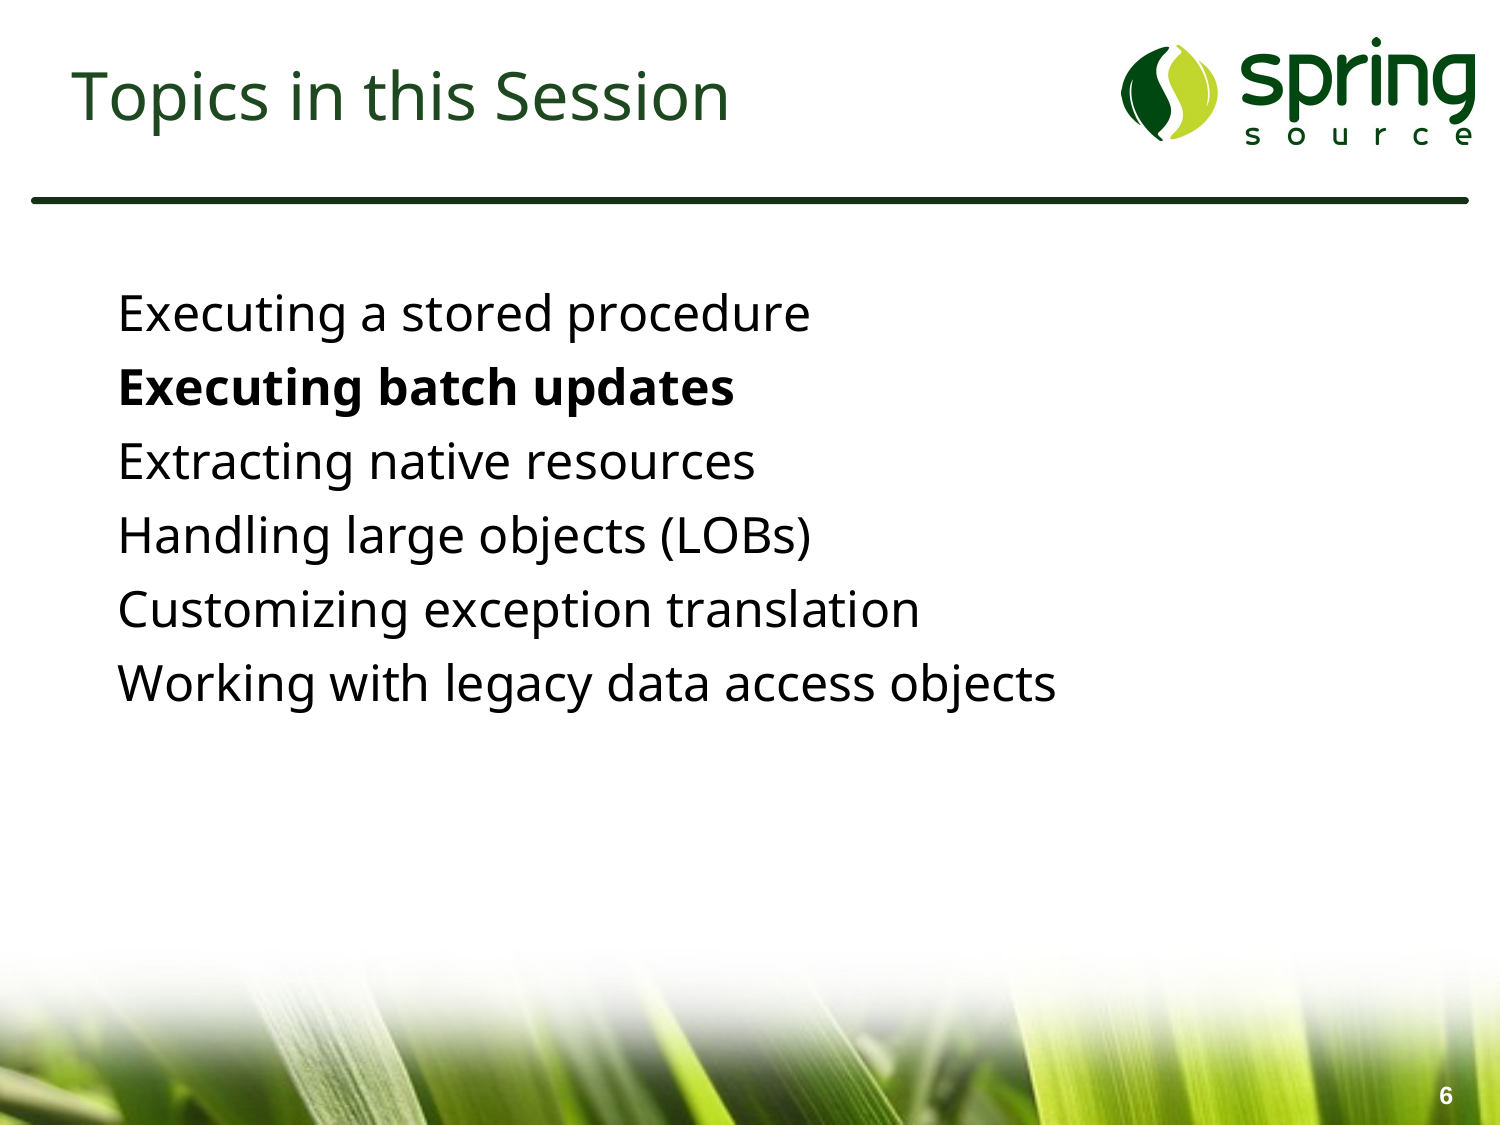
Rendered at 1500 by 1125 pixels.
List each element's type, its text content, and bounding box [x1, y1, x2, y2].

picture [0, 944, 1500, 1125]
list Executing a stored procedure Executing batch updates Extracting native resources Handling large objects (LOBs) Customizing exception translation Working with legacy data access objects [103, 275, 1394, 938]
picture [1121, 37, 1475, 145]
title Topics in this Session [56, 13, 1089, 176]
